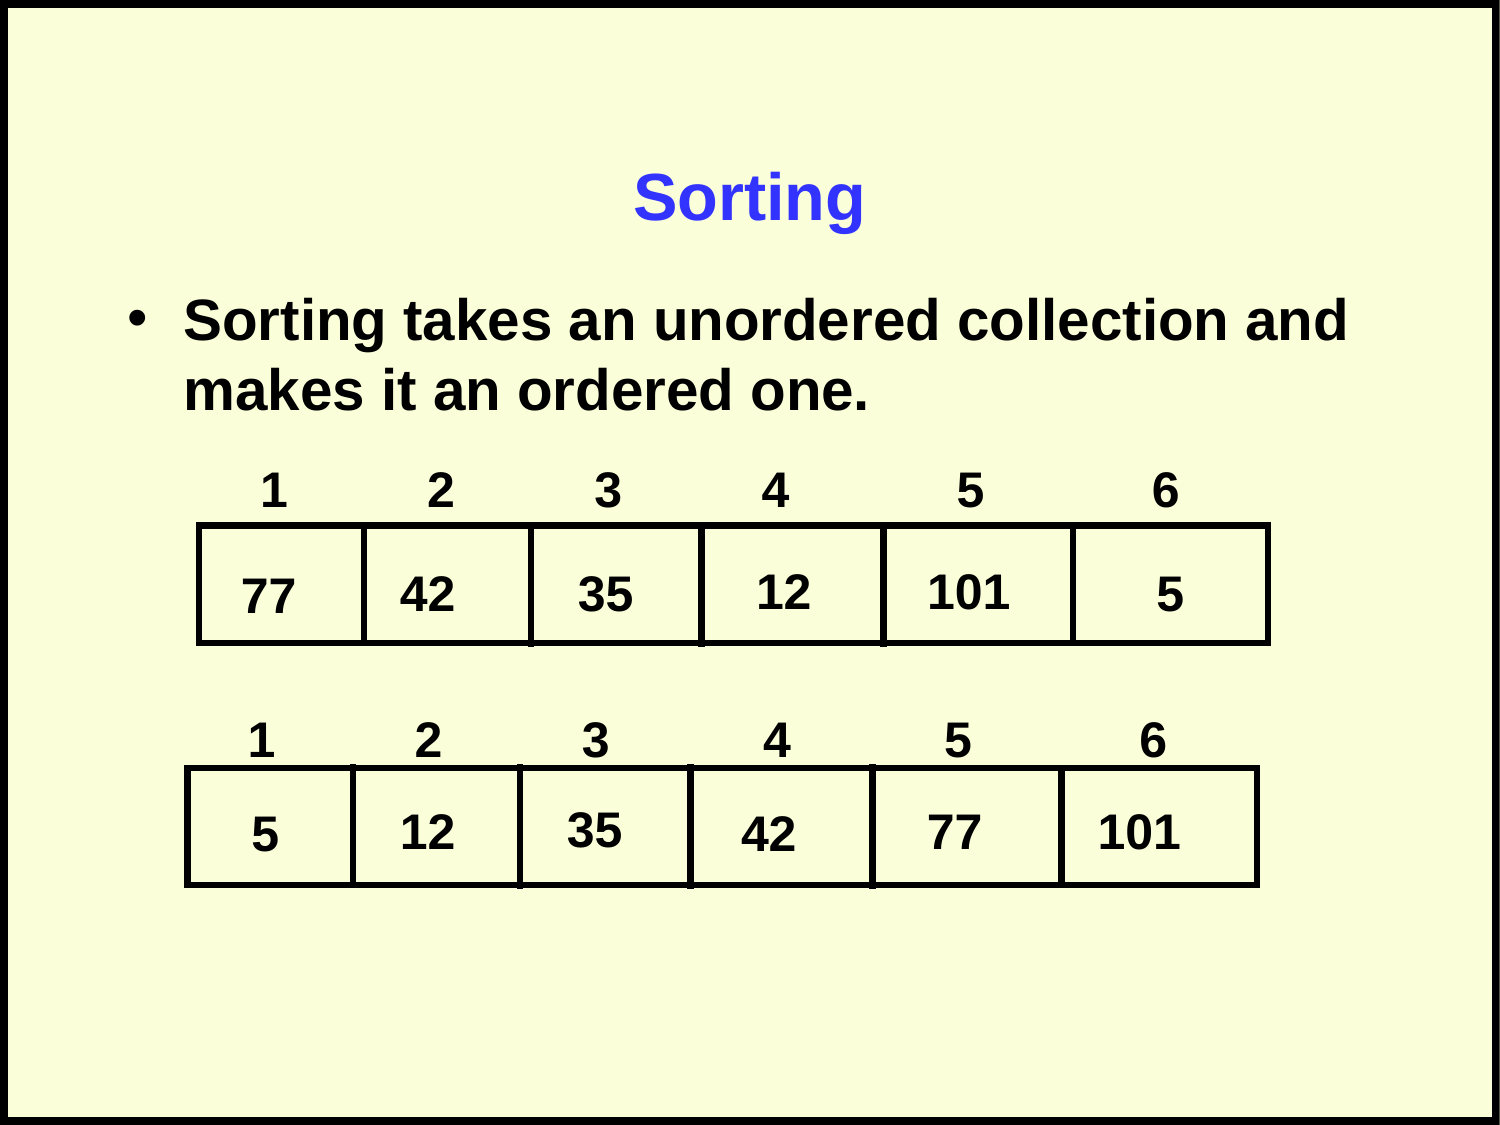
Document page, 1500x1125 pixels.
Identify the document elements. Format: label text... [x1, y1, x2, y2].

text_box 101 [912, 551, 1026, 627]
text_box 42 [384, 554, 471, 630]
text_box 35 [551, 790, 638, 866]
text_box 1 2 3 4 5 6 [244, 449, 1198, 526]
text_box 12 [740, 552, 827, 628]
text_box 35 [562, 554, 649, 630]
text_box 1 2 3 4 5 6 [356, 771, 517, 776]
text_box 1 2 3 4 5 6 [232, 699, 1186, 765]
text_box 42 [725, 794, 812, 870]
list Sorting takes an unordered collection and makes it an ordered one. [112, 275, 1388, 1000]
text_box 5 [236, 794, 295, 870]
text_box 1 2 3 4 5 6 [523, 771, 687, 776]
text_box 77 [225, 556, 312, 632]
text_box 1 2 3 4 5 6 [876, 771, 1058, 776]
text_box 77 [911, 791, 998, 868]
title Sorting [112, 99, 1388, 275]
text_box 5 [1141, 554, 1200, 630]
text_box 1 2 3 4 5 6 [1065, 771, 1186, 776]
text_box 101 [1082, 791, 1197, 868]
text_box 12 [384, 791, 471, 868]
text_box 1 2 3 4 5 6 [232, 771, 350, 776]
text_box 1 2 3 4 5 6 [694, 771, 869, 776]
